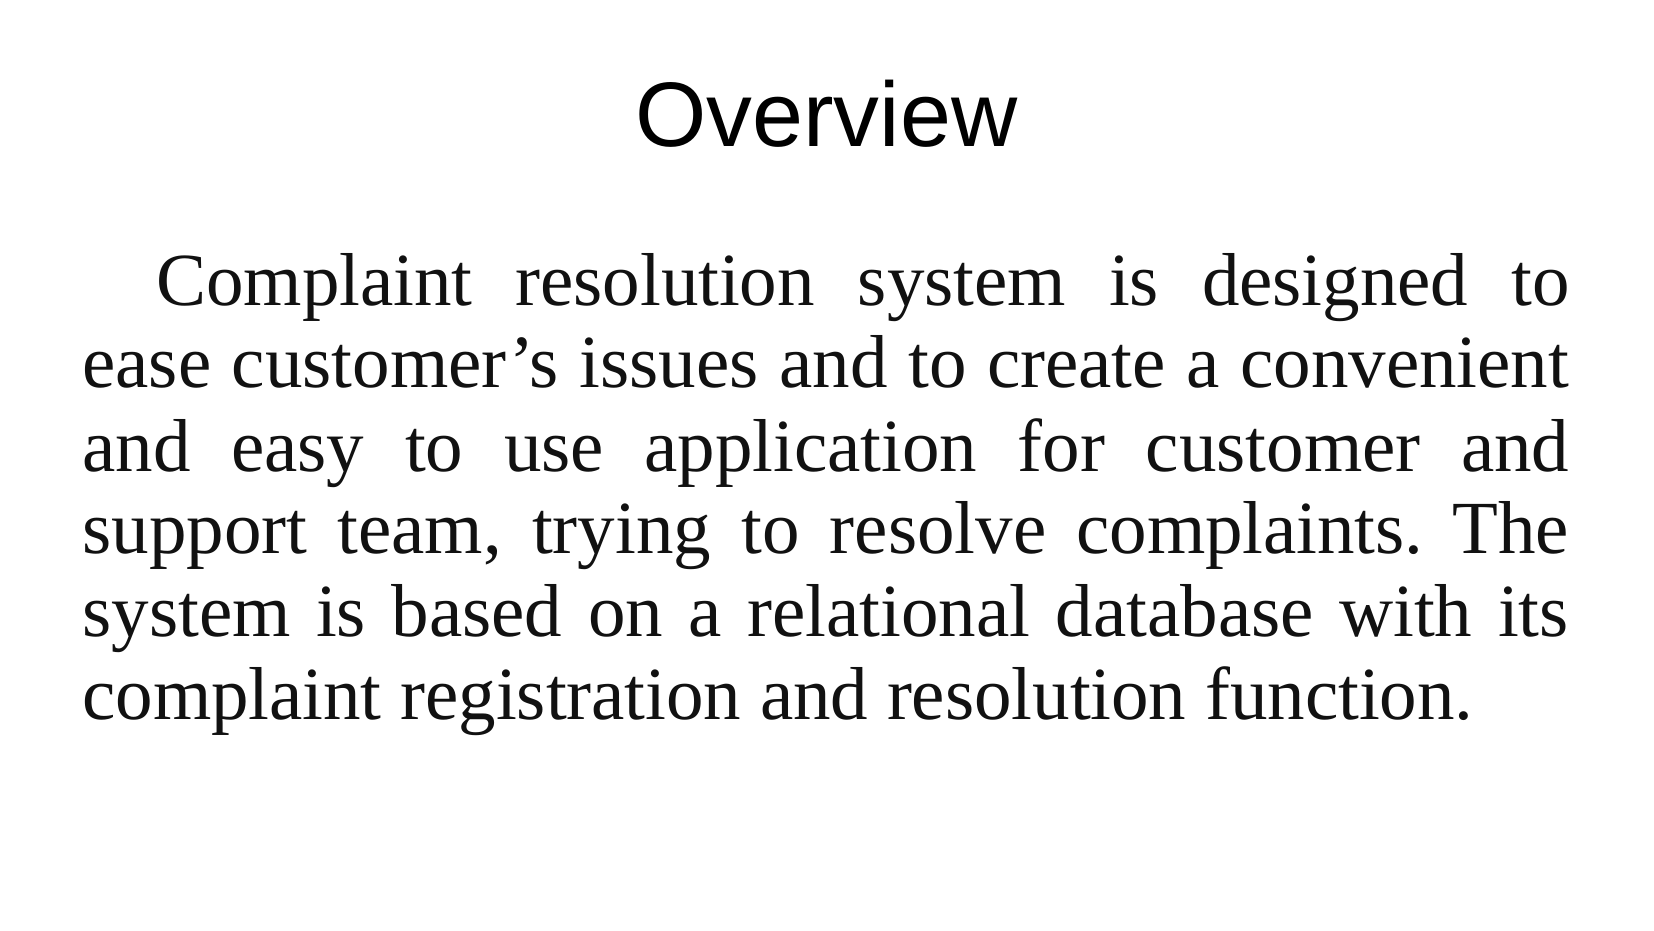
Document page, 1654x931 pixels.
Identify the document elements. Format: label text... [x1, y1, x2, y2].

subtitle Complaint resolution system is designed to ease customer’s issues and to create a convenient and easy to use application for customer and support team, trying to resolve complaints. The system is based on a relational database with its complaint registration and resolution function. [82, 217, 1571, 757]
title Overview [82, 37, 1571, 193]
